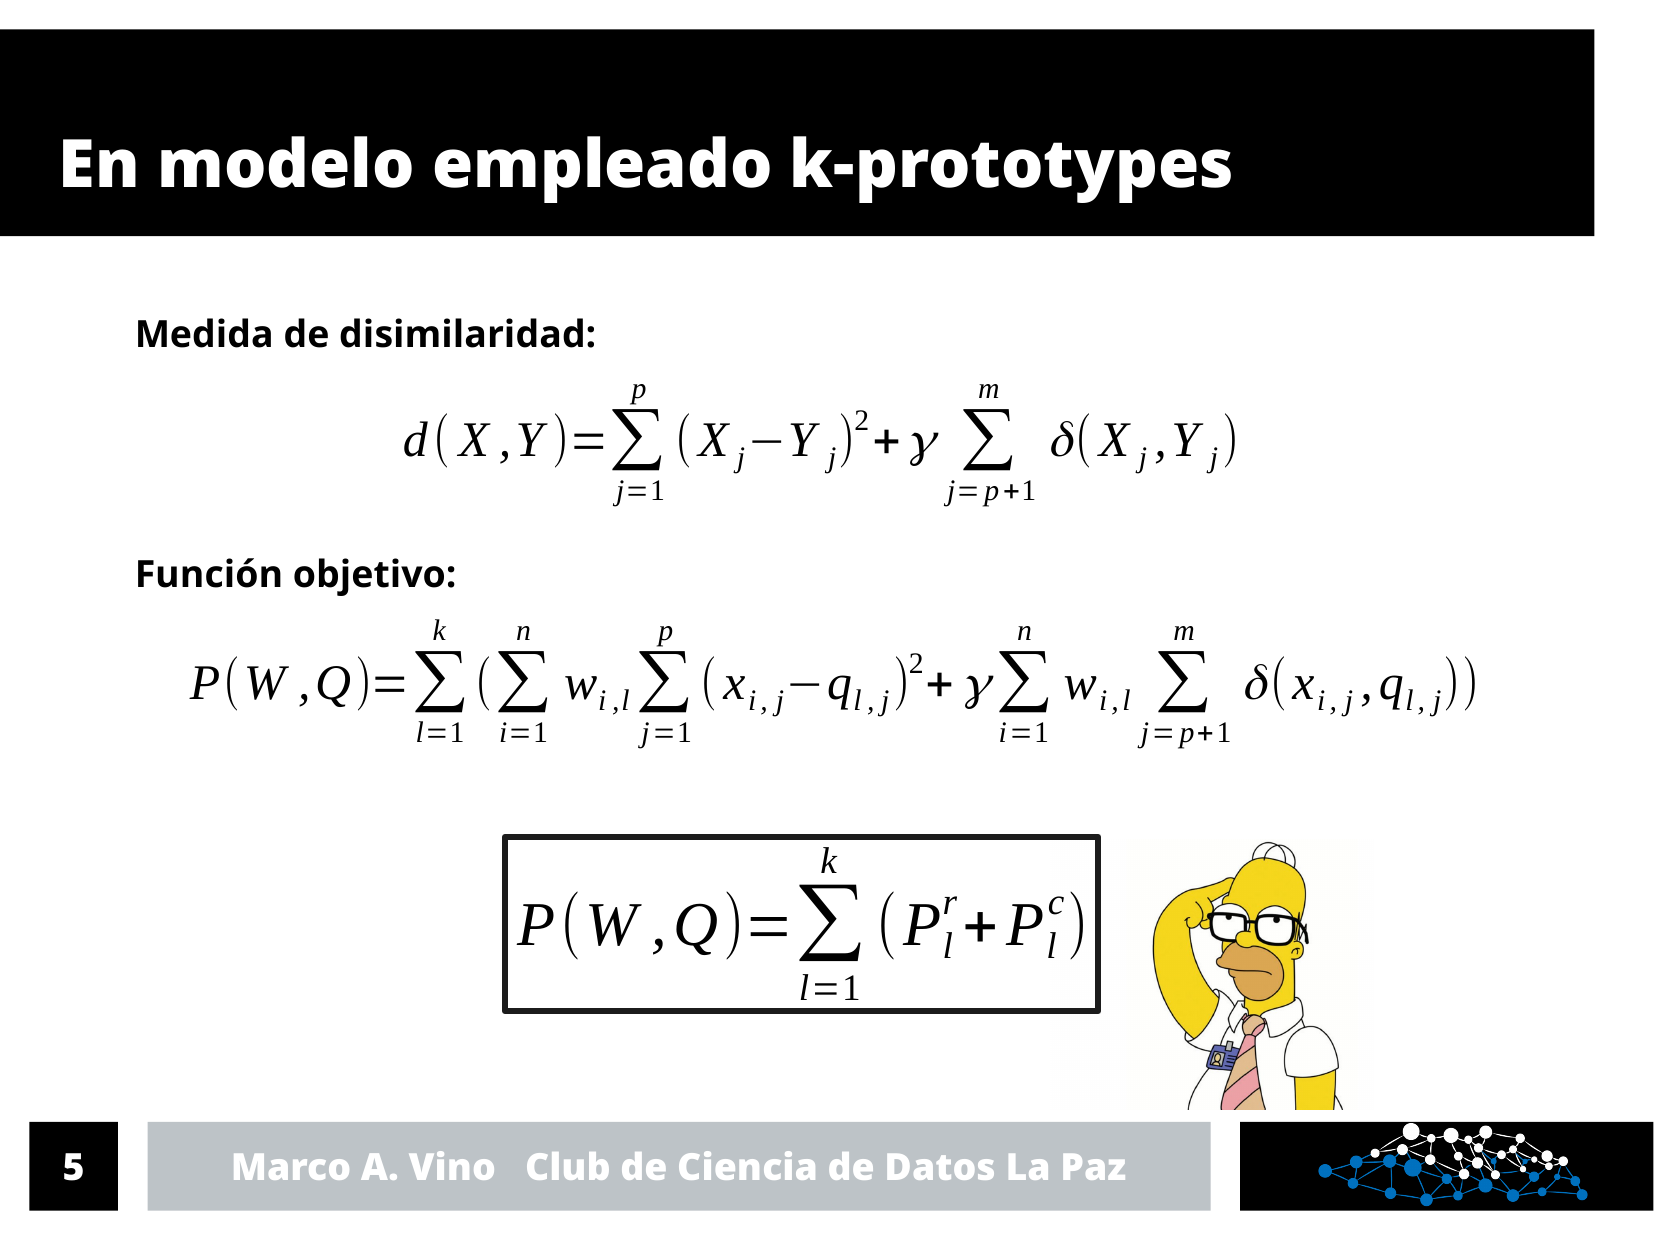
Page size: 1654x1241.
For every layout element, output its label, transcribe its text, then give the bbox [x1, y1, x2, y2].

chart [508, 840, 1096, 1009]
title En modelo empleado k-prototypes [58, 58, 1595, 207]
chart [180, 614, 1486, 750]
text_box Medida de disimilaridad: [120, 300, 691, 402]
picture [1050, 839, 1599, 1225]
chart [396, 371, 1246, 507]
text_box Función objetivo: [120, 539, 691, 642]
